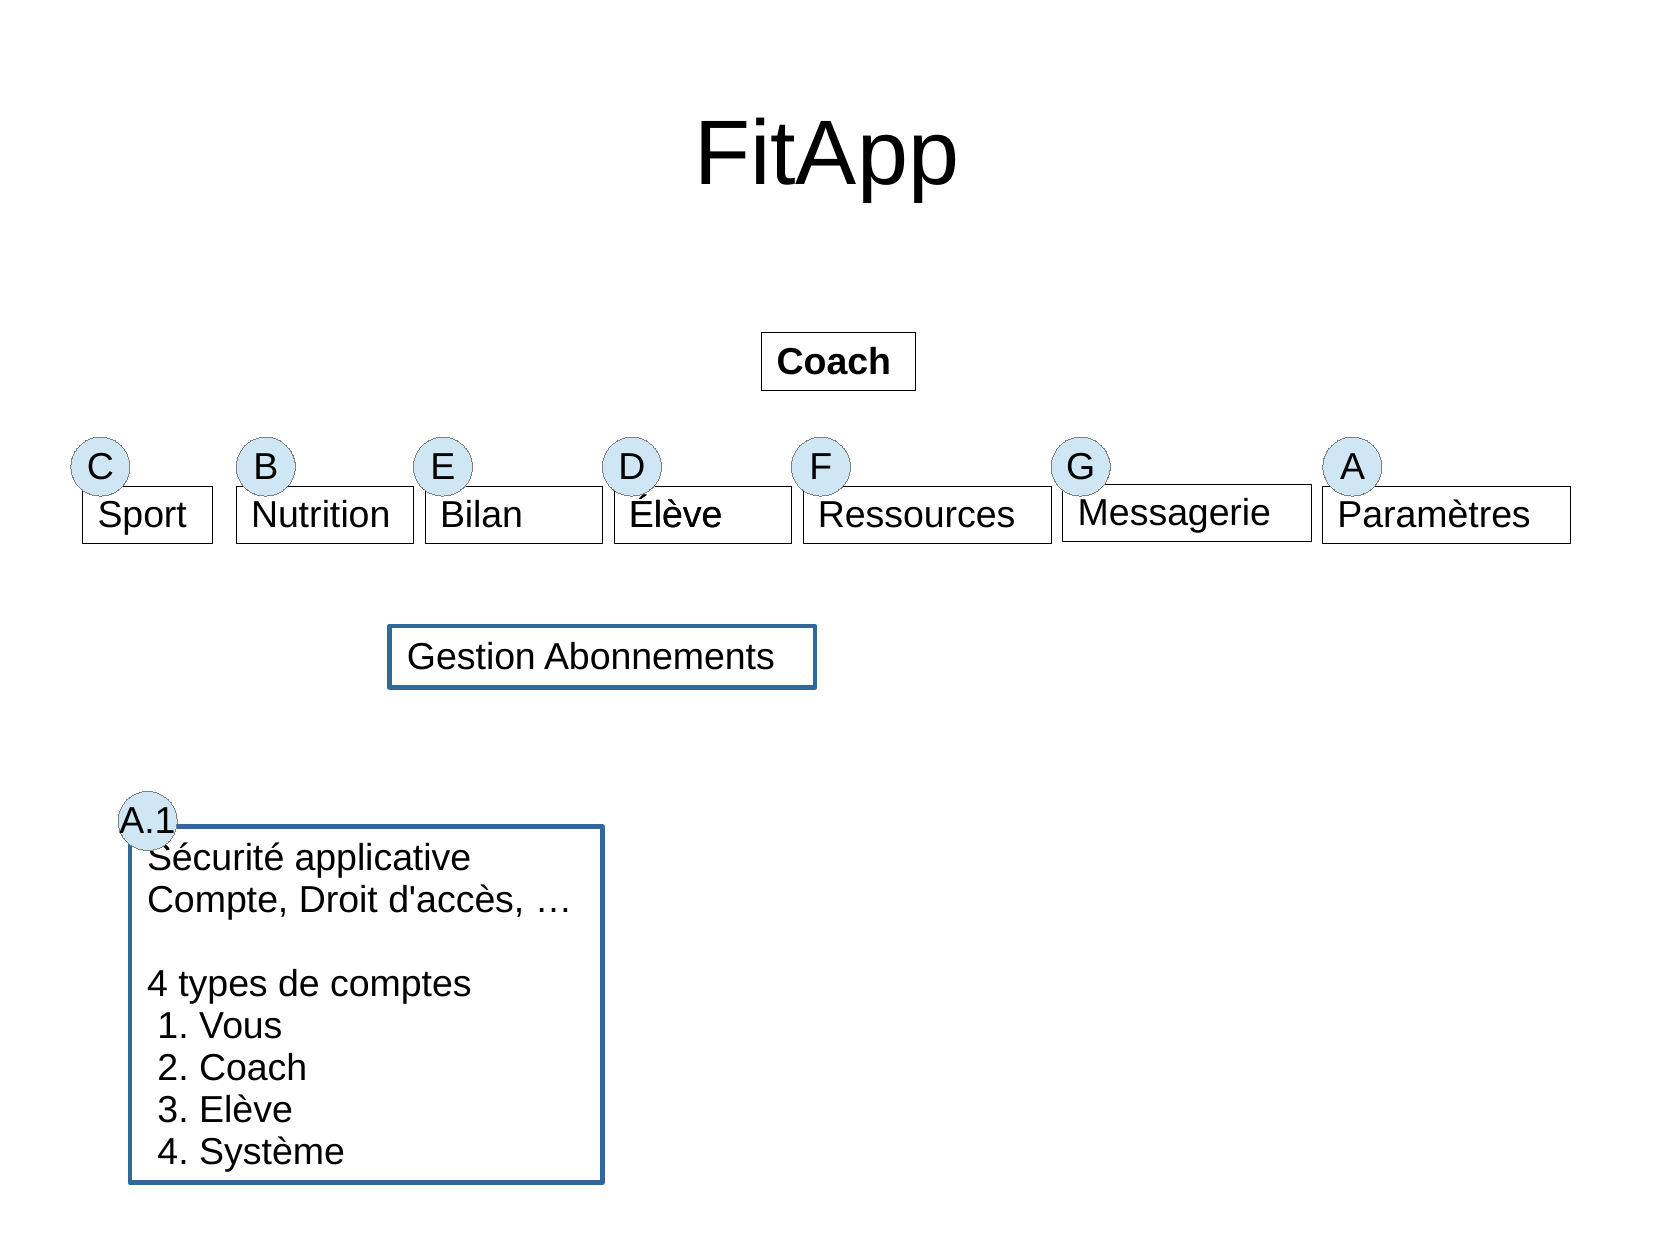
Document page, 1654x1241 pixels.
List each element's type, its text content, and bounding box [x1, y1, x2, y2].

text_box Élève [614, 486, 792, 544]
title FitApp [82, 49, 1571, 257]
text_box Nutrition [236, 486, 414, 544]
text_box Bilan [425, 486, 603, 544]
text_box Messagerie [1062, 484, 1312, 542]
text_box F [791, 437, 851, 497]
text_box B [236, 437, 296, 497]
text_box Ressources [803, 486, 1052, 544]
text_box Sécurité applicative Compte, Droit d'accès, … 4 types de comptes 1. Vous 2. Coach 3. Elève 4. Système [129, 826, 603, 1183]
text_box A [1322, 437, 1382, 497]
text_box G [1051, 437, 1111, 497]
text_box E [413, 437, 473, 497]
text_box C [70, 437, 130, 497]
text_box D [602, 437, 662, 497]
text_box A.1 [118, 791, 178, 851]
text_box Coach [761, 332, 916, 391]
text_box A.1 [127, 810, 136, 823]
text_box Gestion Abonnements [389, 625, 815, 688]
text_box Paramètres [1322, 486, 1571, 544]
text_box Sport [82, 486, 213, 544]
